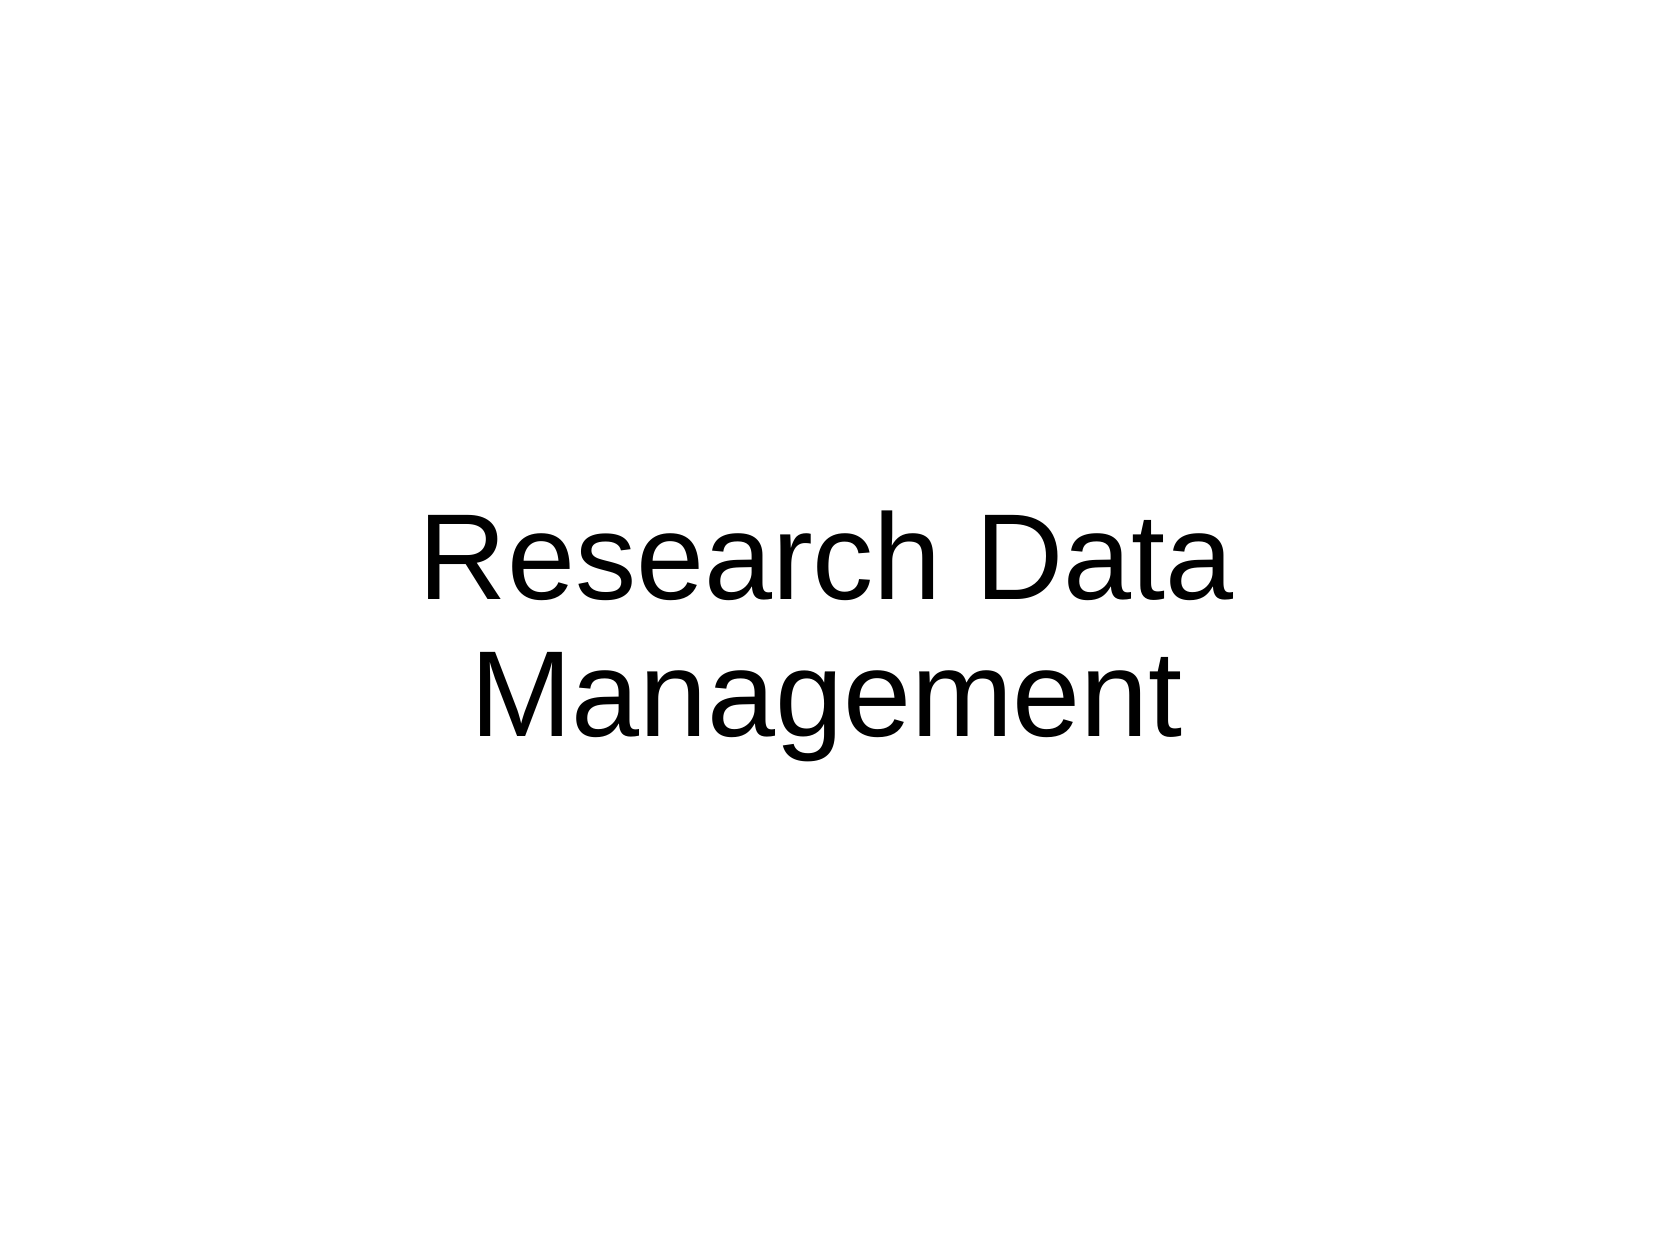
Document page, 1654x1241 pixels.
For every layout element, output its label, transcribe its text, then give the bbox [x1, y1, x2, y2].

title Research Data Management [82, 488, 1571, 763]
